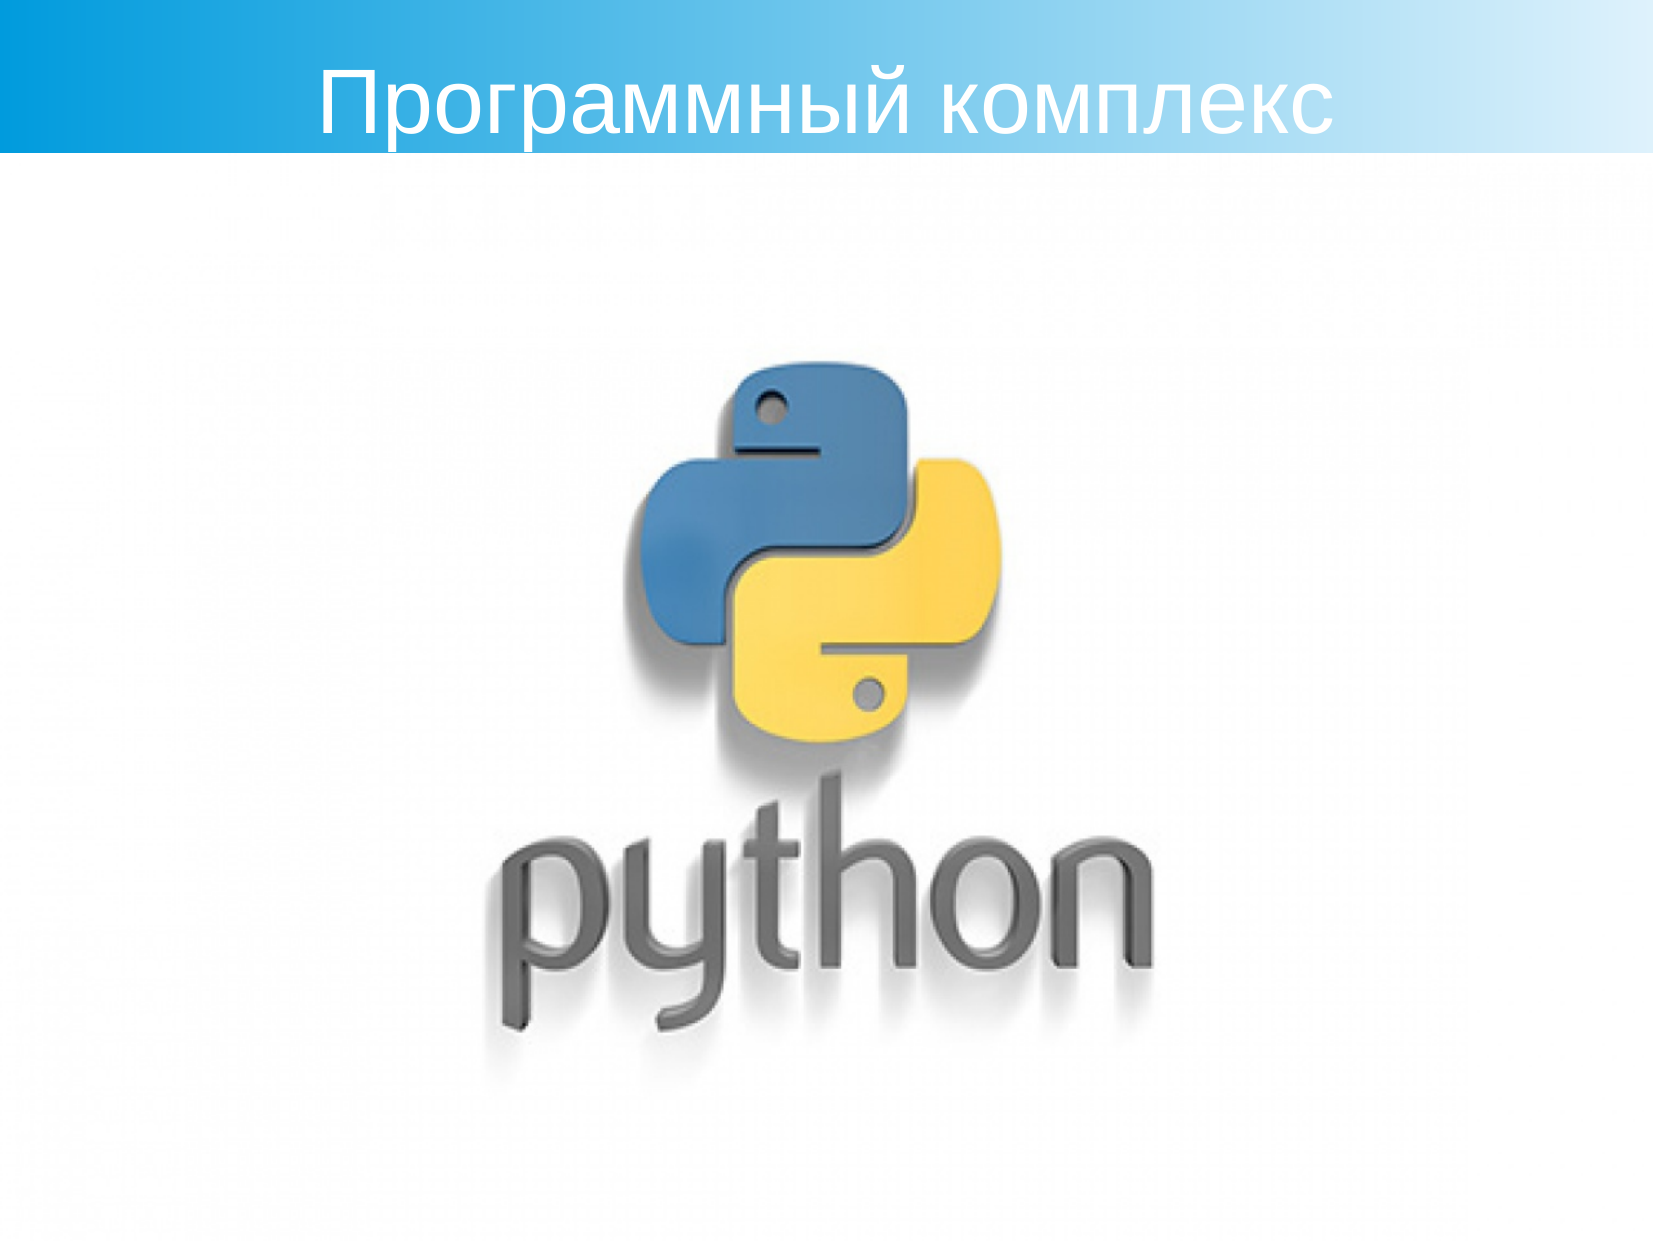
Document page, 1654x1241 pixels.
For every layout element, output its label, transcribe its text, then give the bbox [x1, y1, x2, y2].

picture [0, 153, 1654, 1241]
title Программный комплекс [82, 49, 1571, 153]
